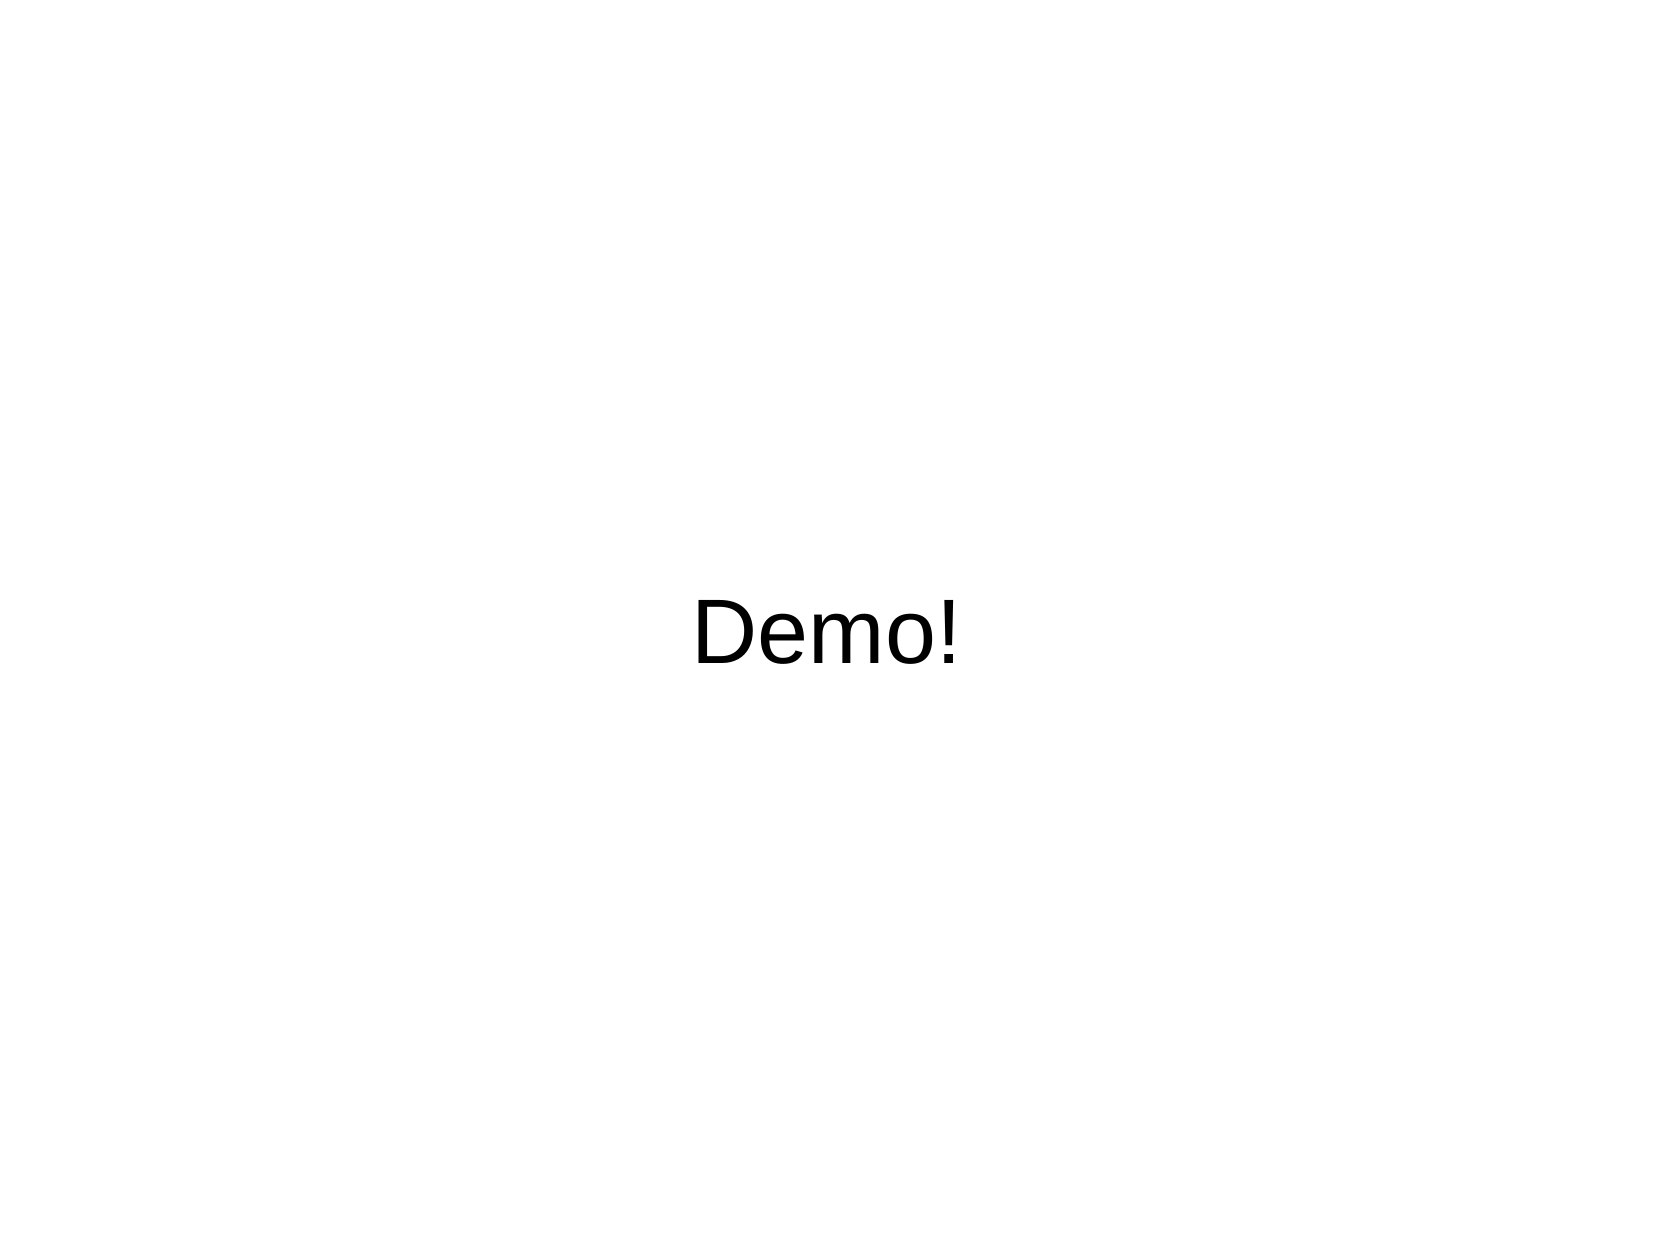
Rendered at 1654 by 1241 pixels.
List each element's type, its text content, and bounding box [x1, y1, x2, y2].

title Demo! [82, 527, 1571, 736]
